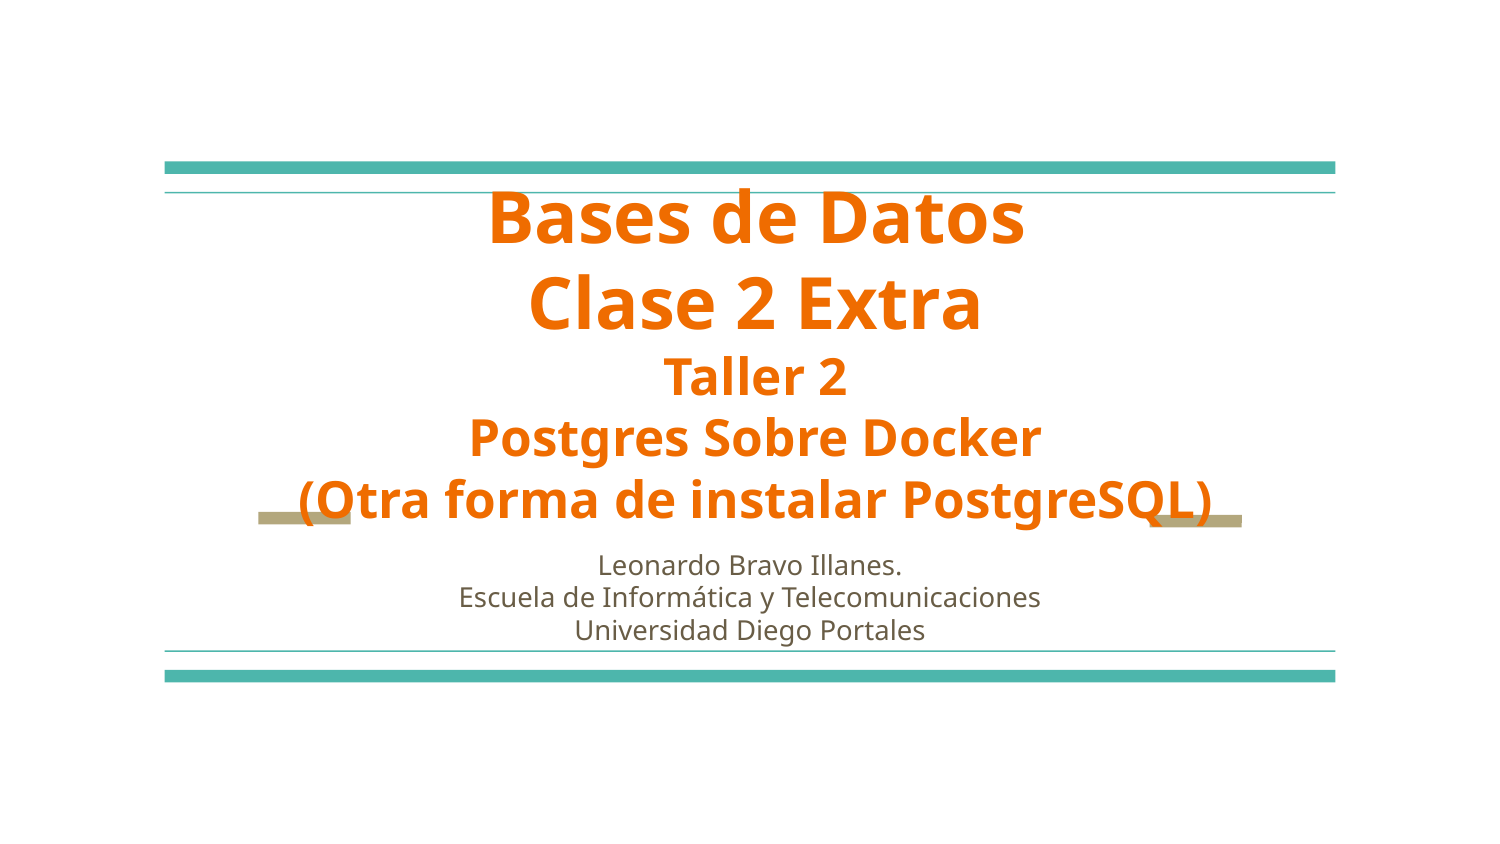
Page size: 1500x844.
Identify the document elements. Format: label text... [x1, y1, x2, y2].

title Bases de Datos Clase 2 Extra Taller 2 Postgres Sobre Docker (Otra forma de instalar PostgreSQL) [170, 375, 1342, 544]
subtitle Leonardo Bravo Illanes. Escuela de Informática y Telecomunicaciones Universidad Diego Portales [350, 532, 1150, 663]
